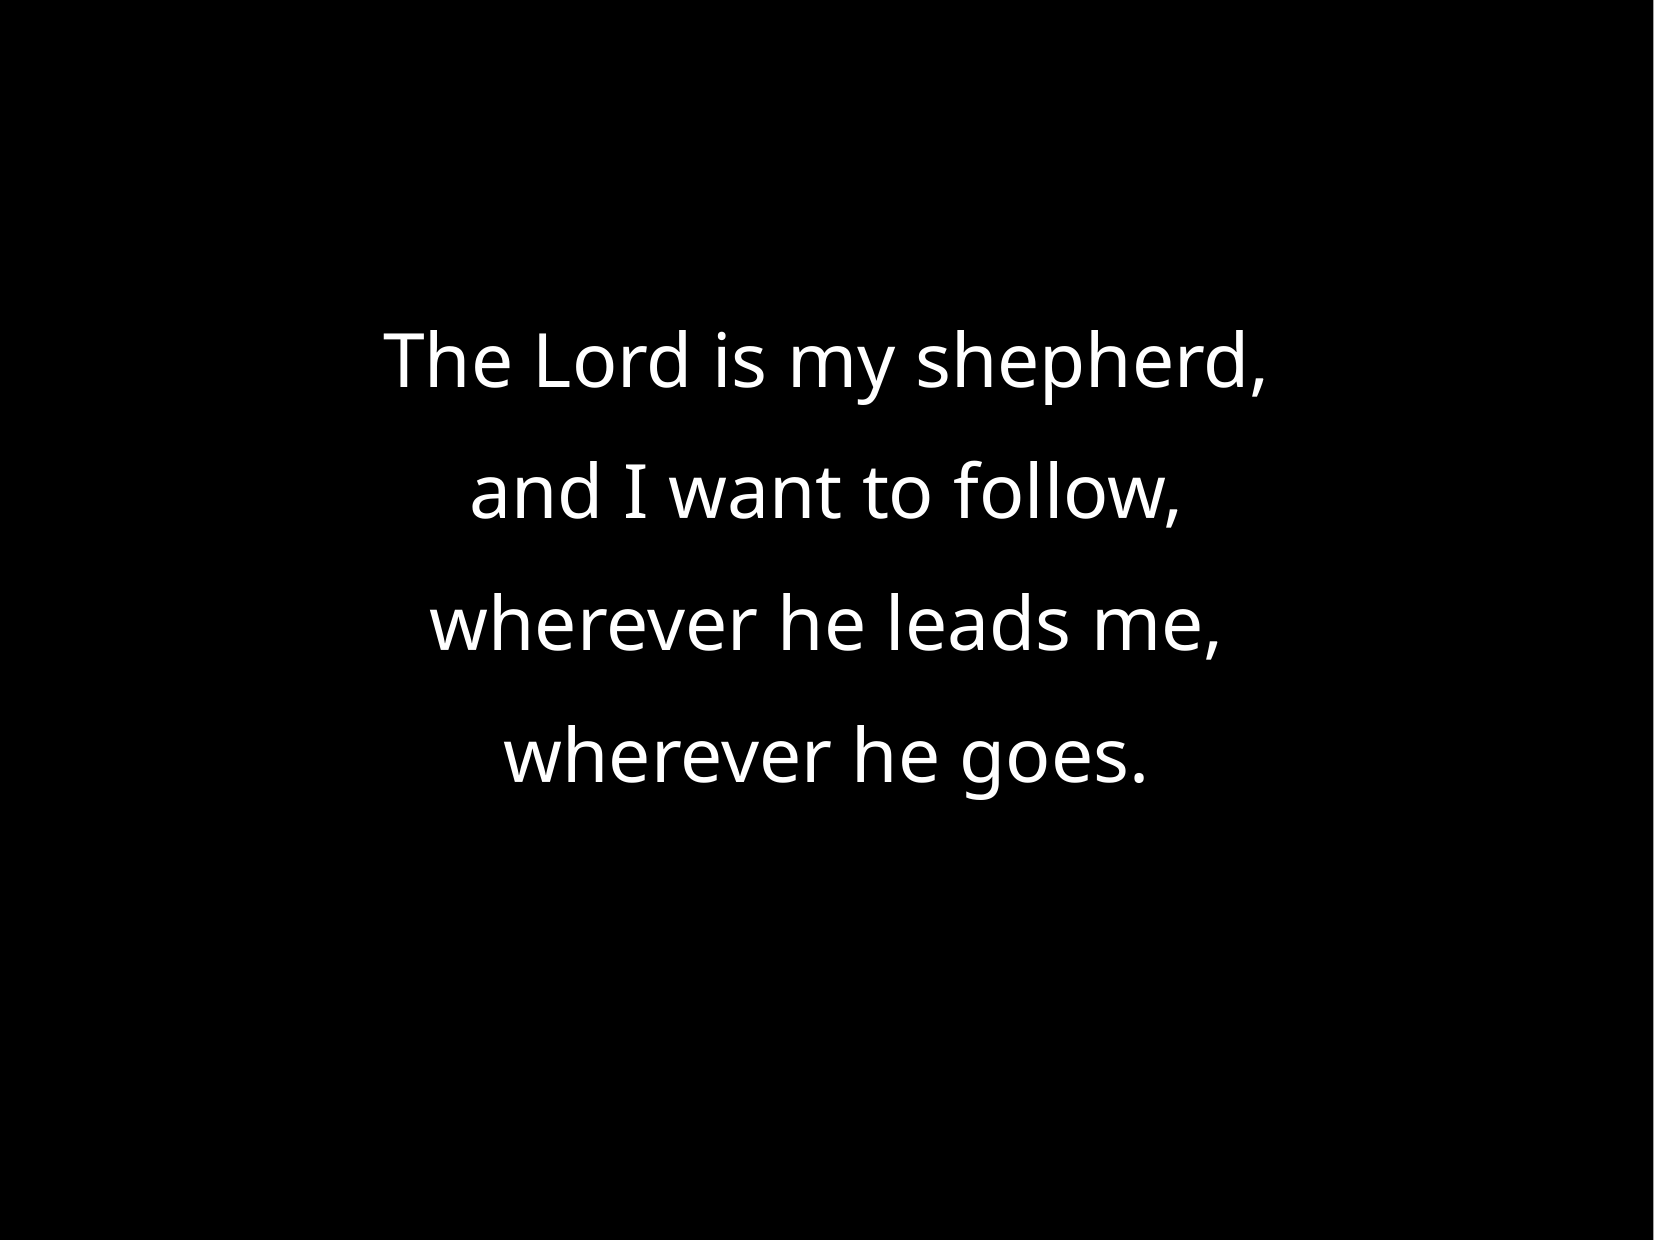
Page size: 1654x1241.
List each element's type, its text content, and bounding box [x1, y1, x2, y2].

list The Lord is my shepherd, and I want to follow, wherever he leads me, wherever he goes. [0, 307, 1654, 1027]
